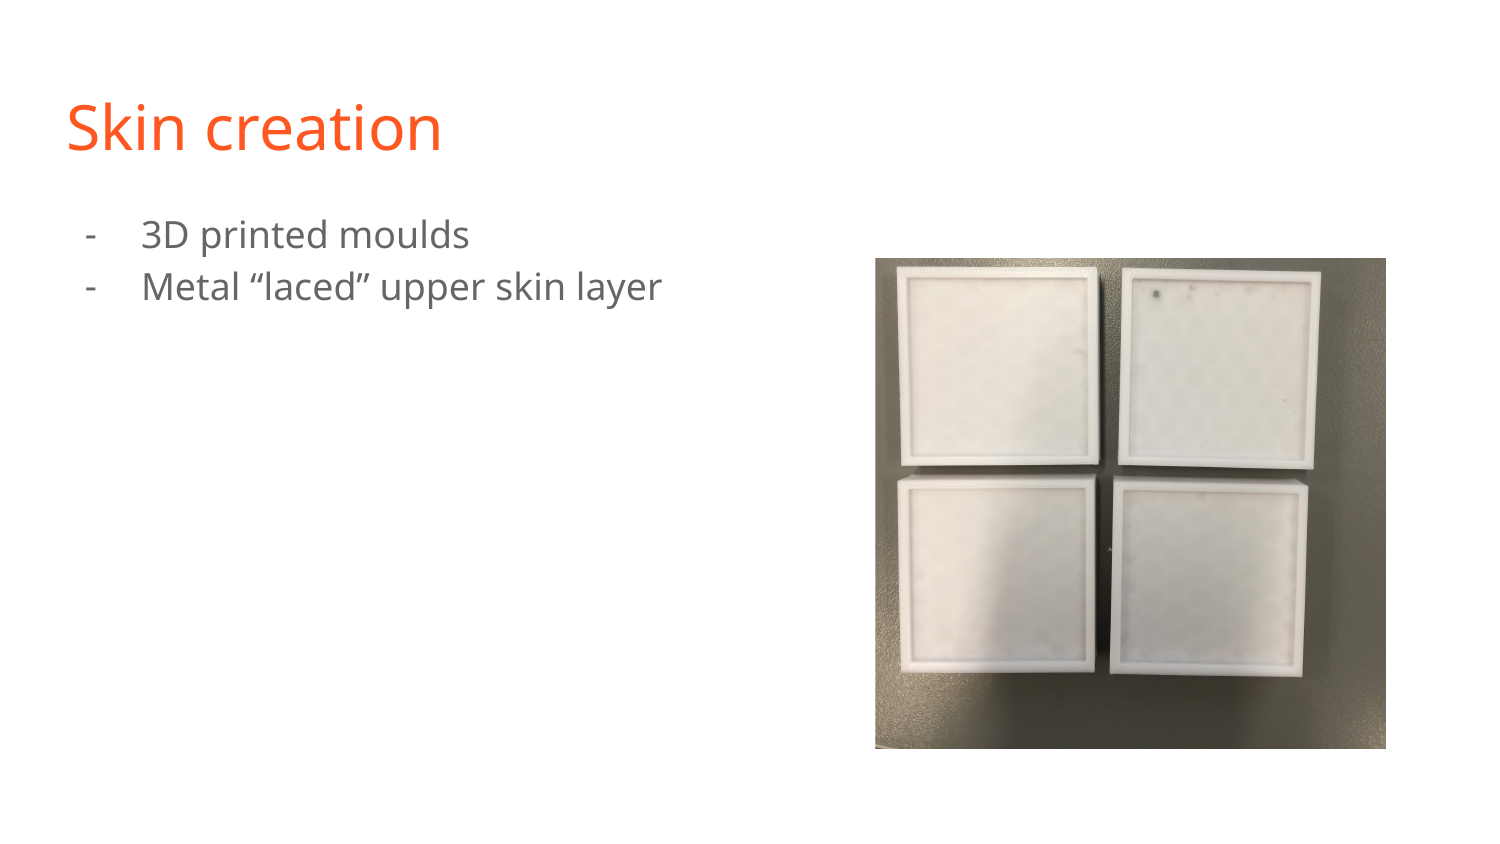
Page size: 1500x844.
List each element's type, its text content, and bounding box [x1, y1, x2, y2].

list 3D printed moulds Metal “laced” upper skin layer [51, 189, 1449, 750]
title Skin creation [51, 72, 1449, 167]
picture [875, 258, 1386, 763]
